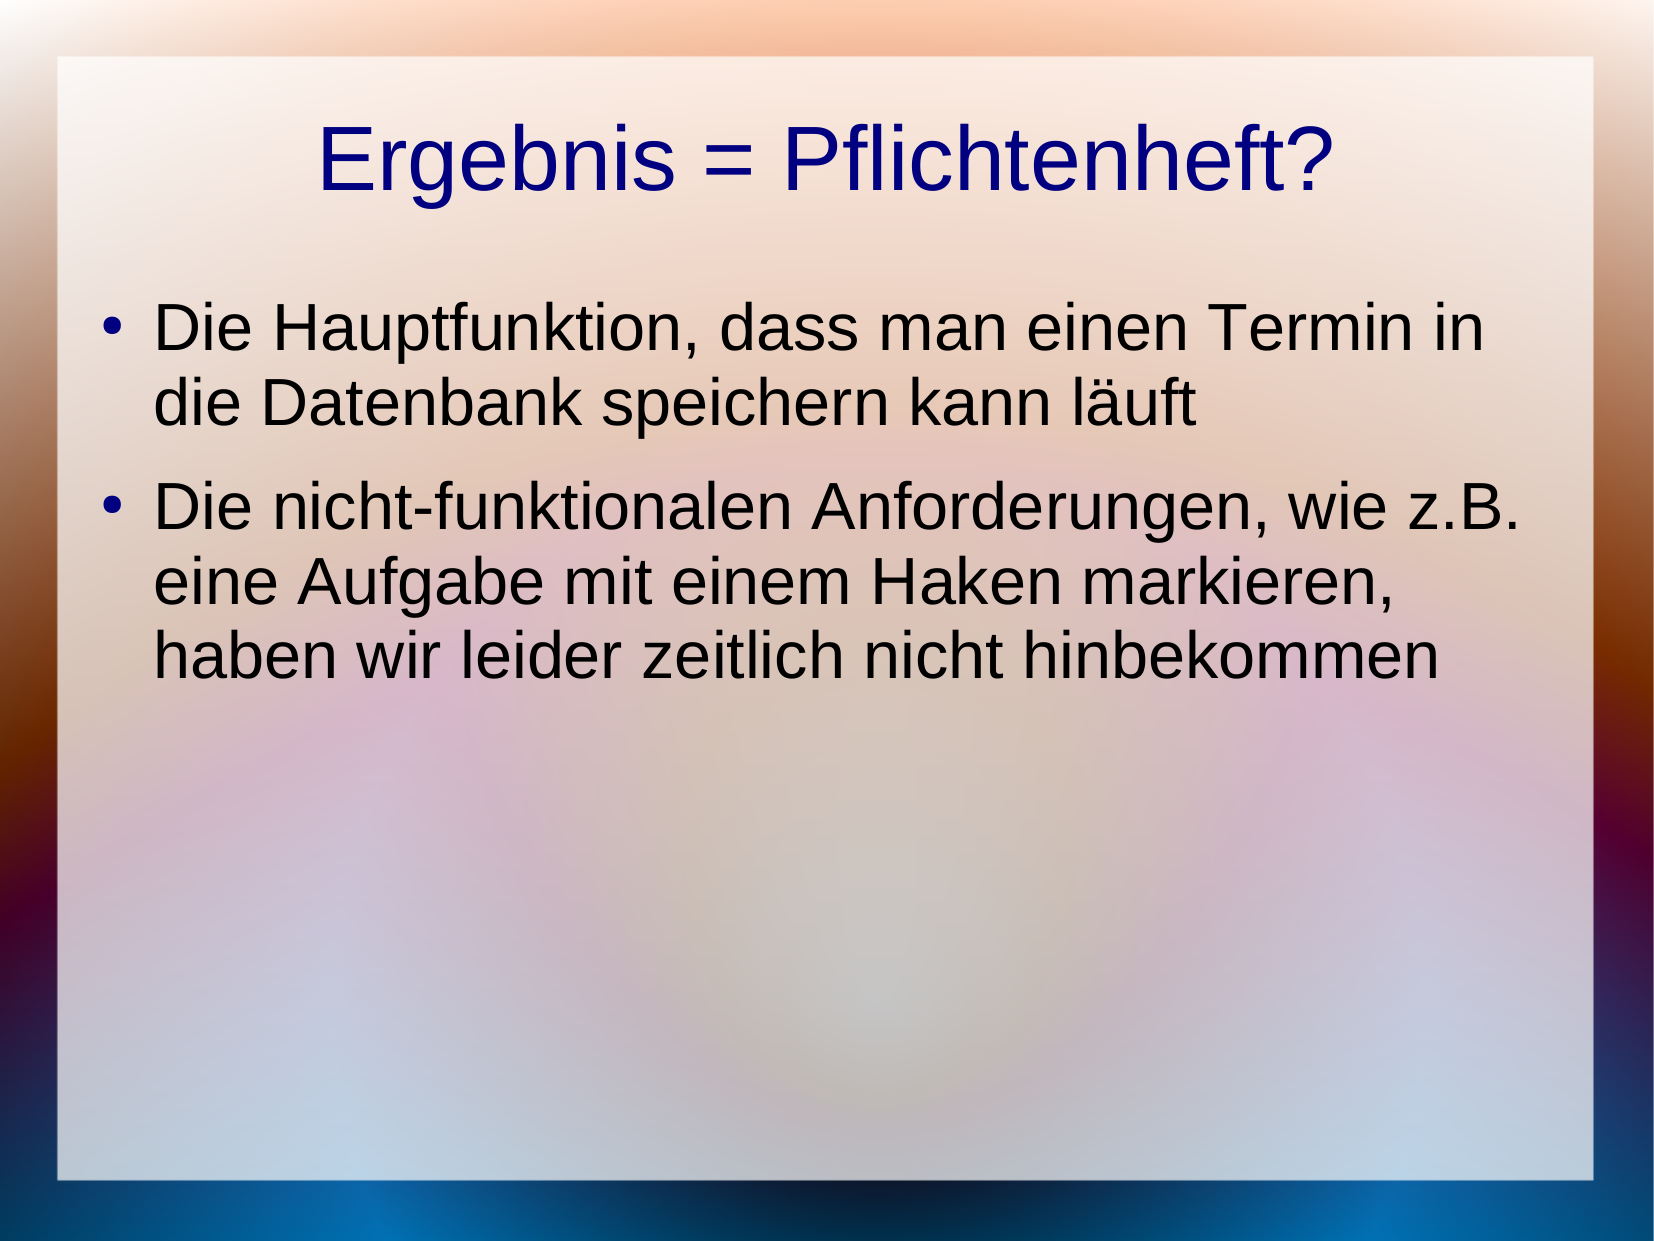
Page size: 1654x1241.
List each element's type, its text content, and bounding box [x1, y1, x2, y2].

list Die Hauptfunktion, dass man einen Termin in die Datenbank speichern kann läuft Die nicht-funktionalen Anforderungen, wie z.B. eine Aufgabe mit einem Haken markieren, haben wir leider zeitlich nicht hinbekommen [82, 290, 1571, 1034]
picture [0, 0, 1654, 1241]
title Ergebnis = Pflichtenheft? [82, 55, 1571, 263]
